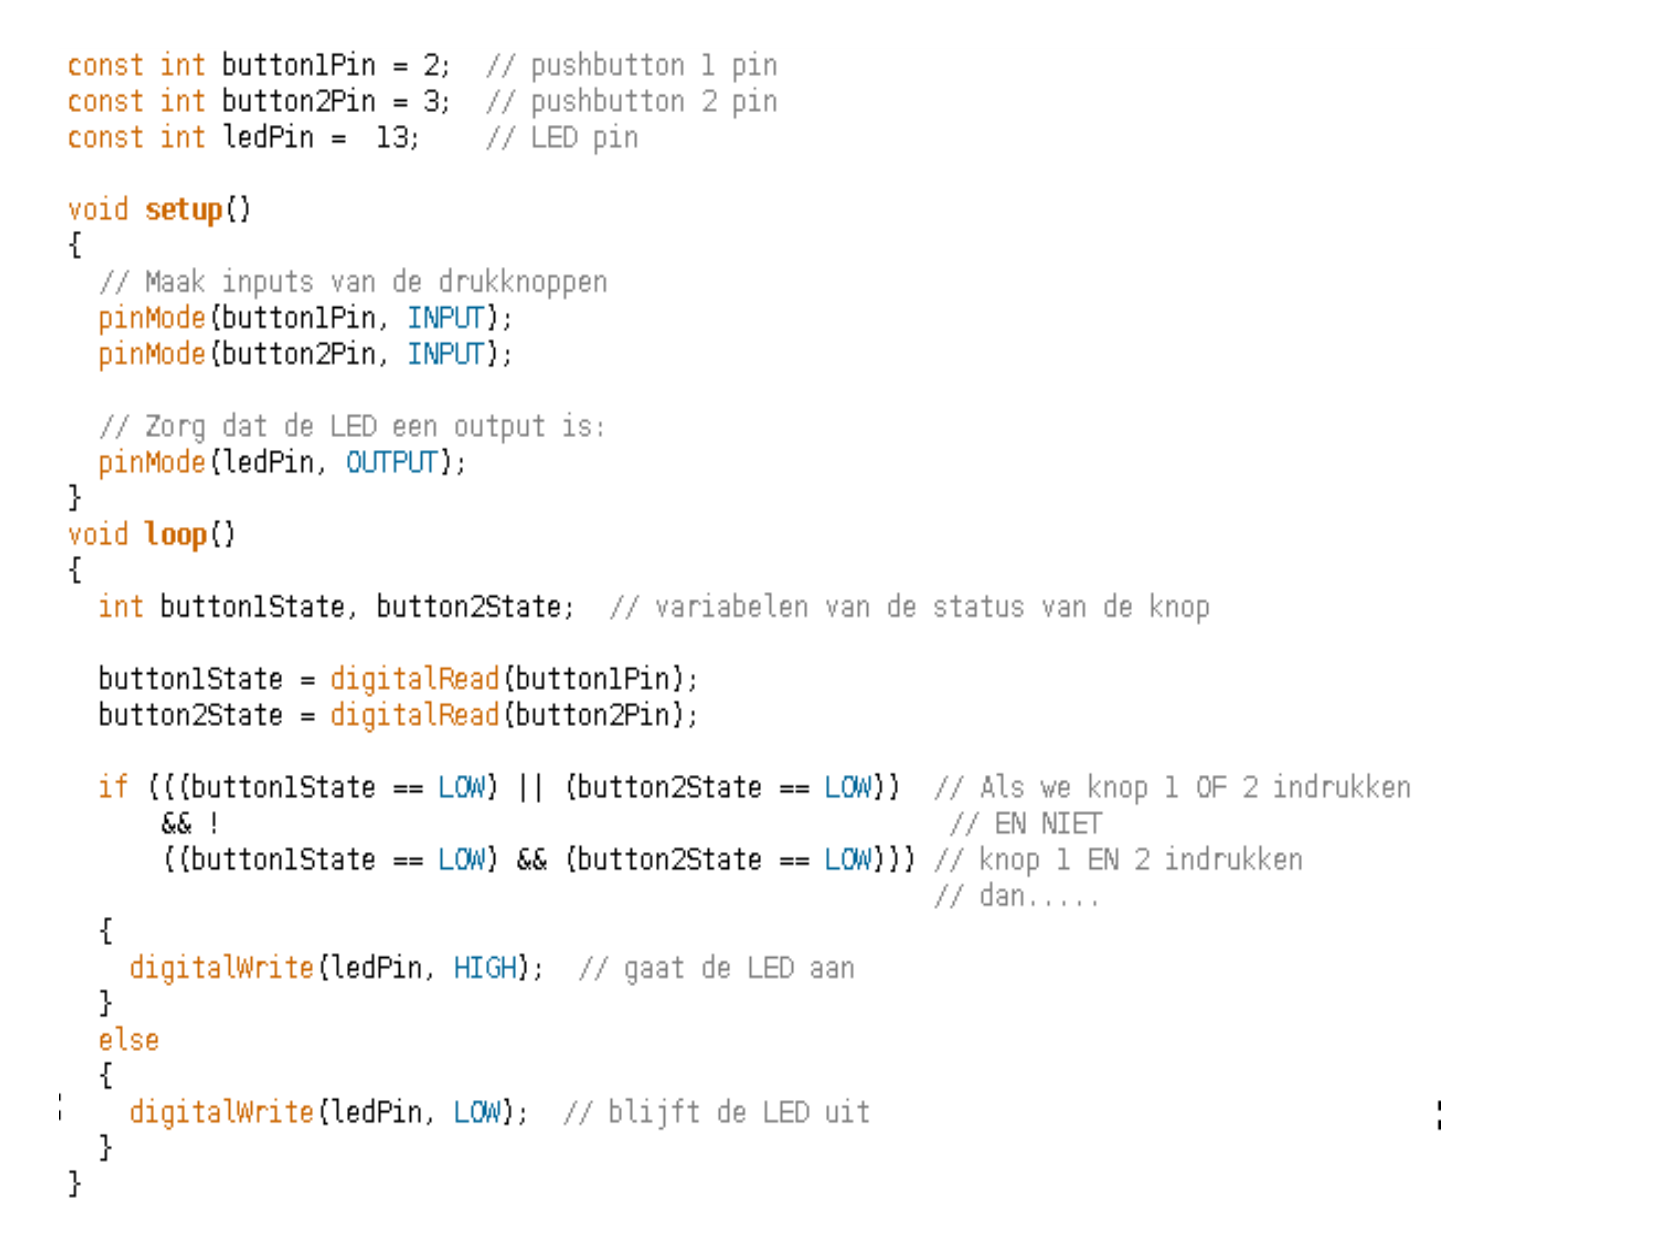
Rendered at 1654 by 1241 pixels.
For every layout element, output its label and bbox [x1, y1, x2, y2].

picture [59, 47, 1441, 1205]
